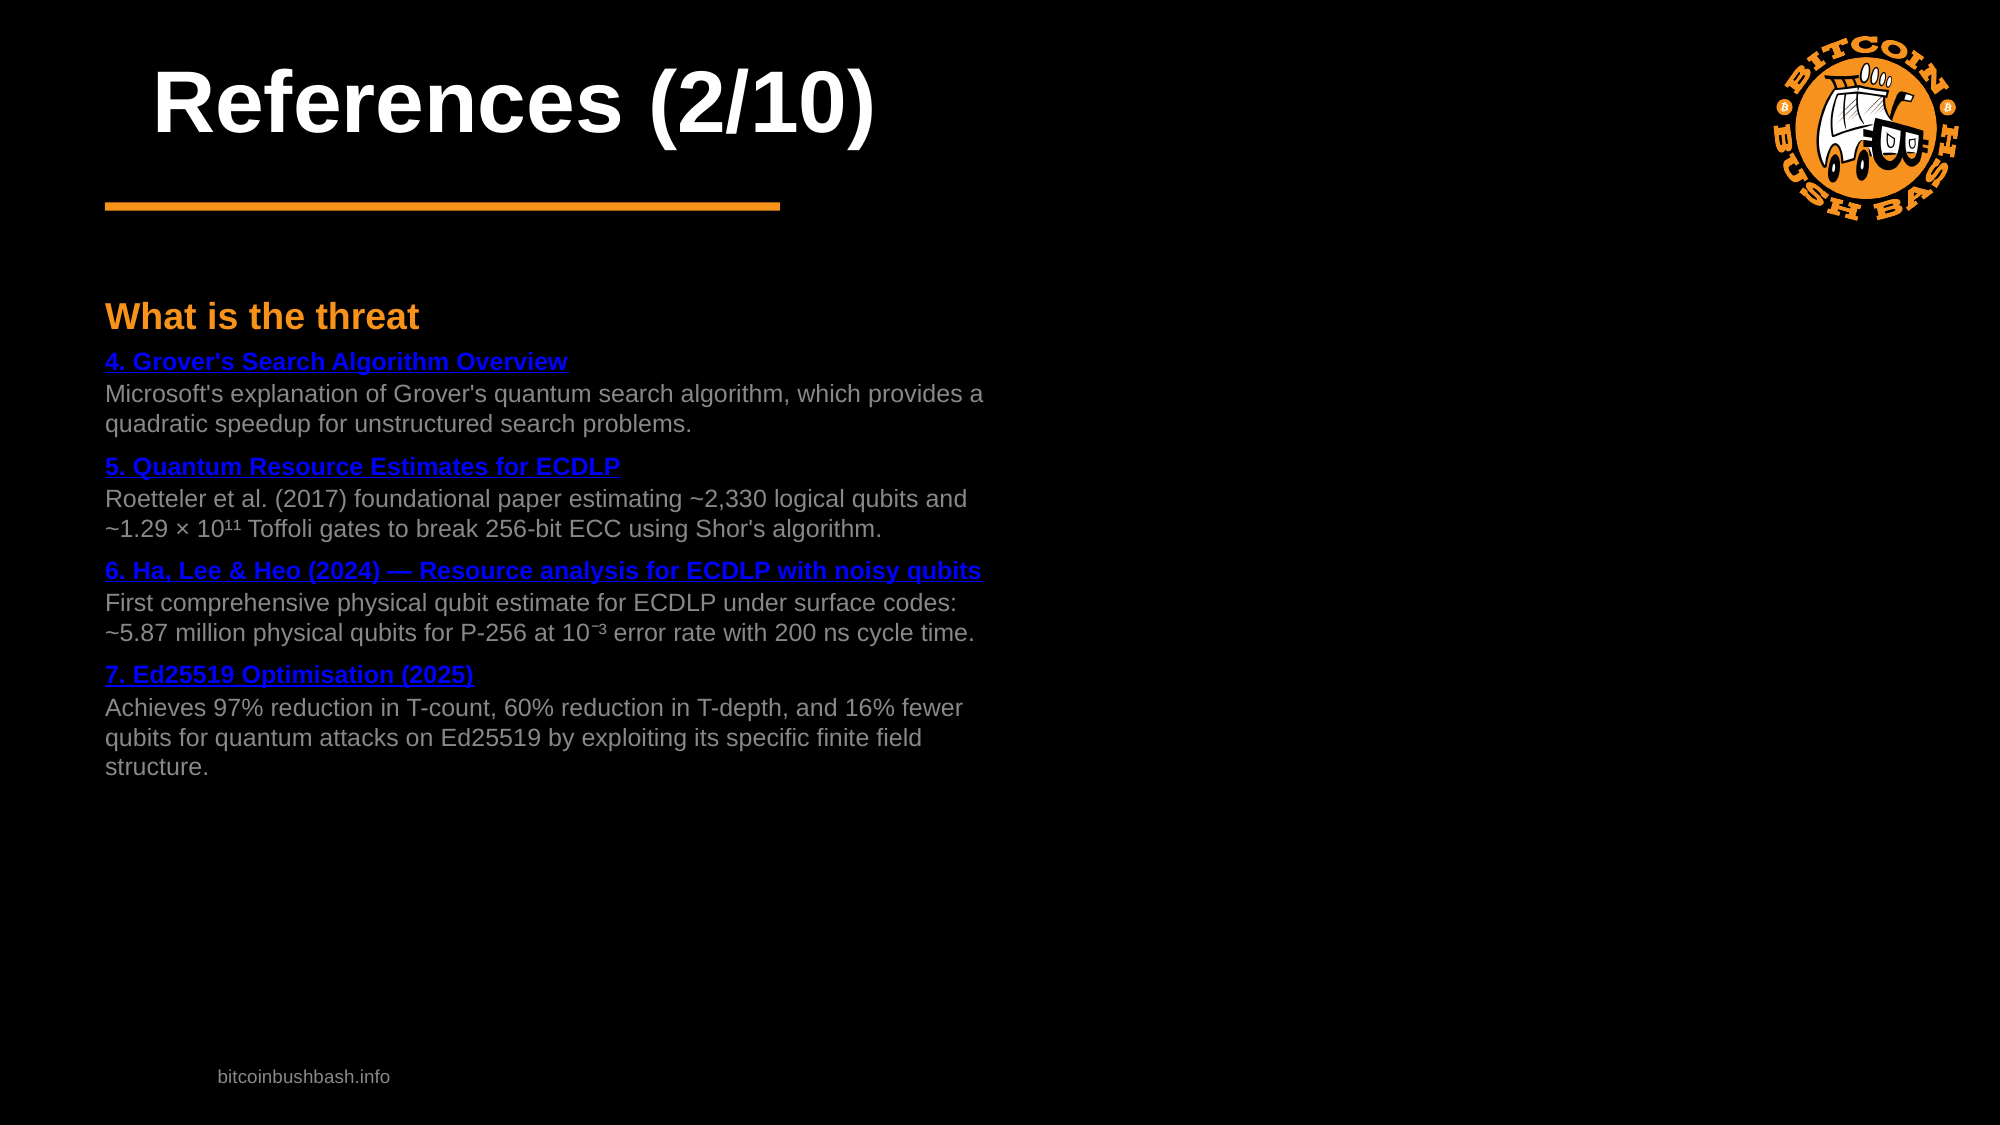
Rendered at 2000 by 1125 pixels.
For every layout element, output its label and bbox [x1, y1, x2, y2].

text_box [0, 0, 2000, 1125]
picture [1755, 17, 1977, 240]
